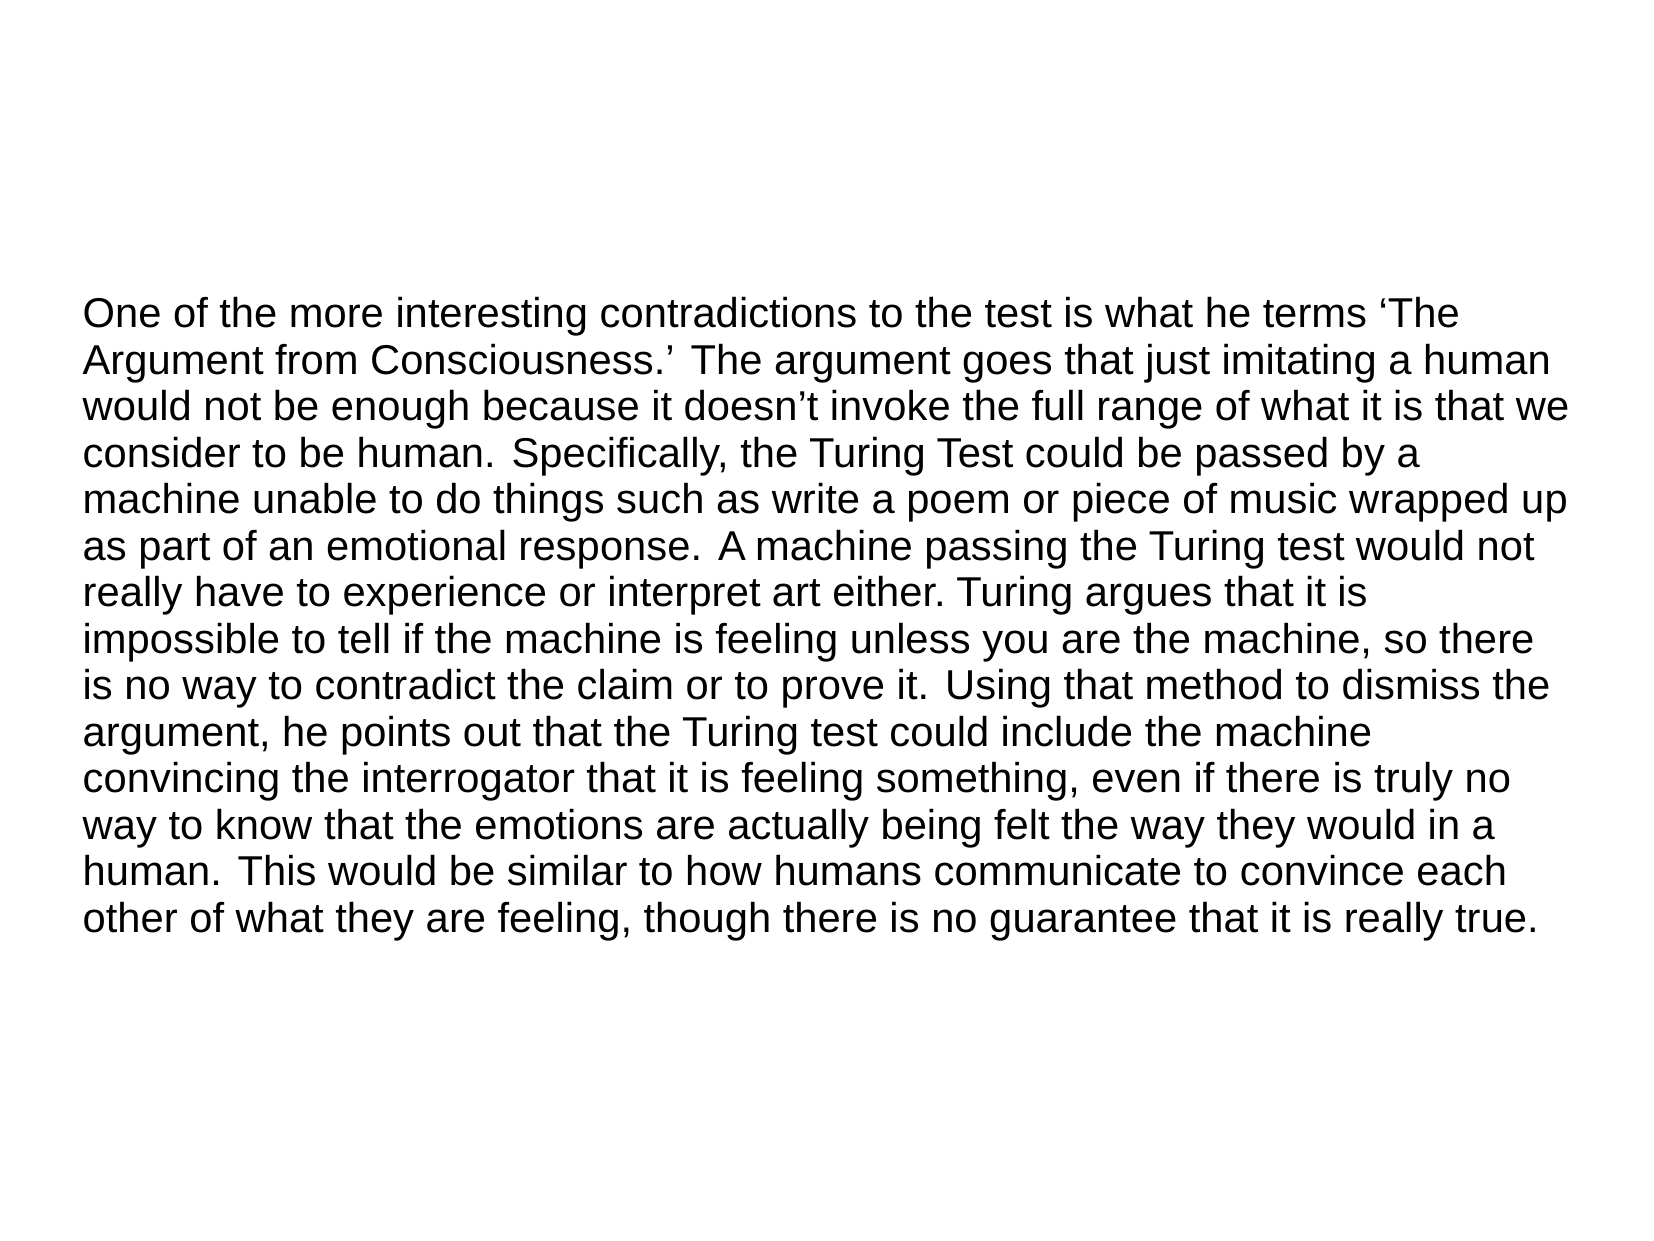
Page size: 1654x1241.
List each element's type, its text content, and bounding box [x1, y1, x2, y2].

list One of the more interesting contradictions to the test is what he terms ‘The Argument from Consciousness.’ The argument goes that just imitating a human would not be enough because it doesn’t invoke the full range of what it is that we consider to be human. Specifically, the Turing Test could be passed by a machine unable to do things such as write a poem or piece of music wrapped up as part of an emotional response. A machine passing the Turing test would not really have to experience or interpret art either. Turing argues that it is impossible to tell if the machine is feeling unless you are the machine, so there is no way to contradict the claim or to prove it. Using that method to dismiss the argument, he points out that the Turing test could include the machine convincing the interrogator that it is feeling something, even if there is truly no way to know that the emotions are actually being felt the way they would in a human. This would be similar to how humans communicate to convince each other of what they are feeling, though there is no guarantee that it is really true. [82, 290, 1571, 1109]
